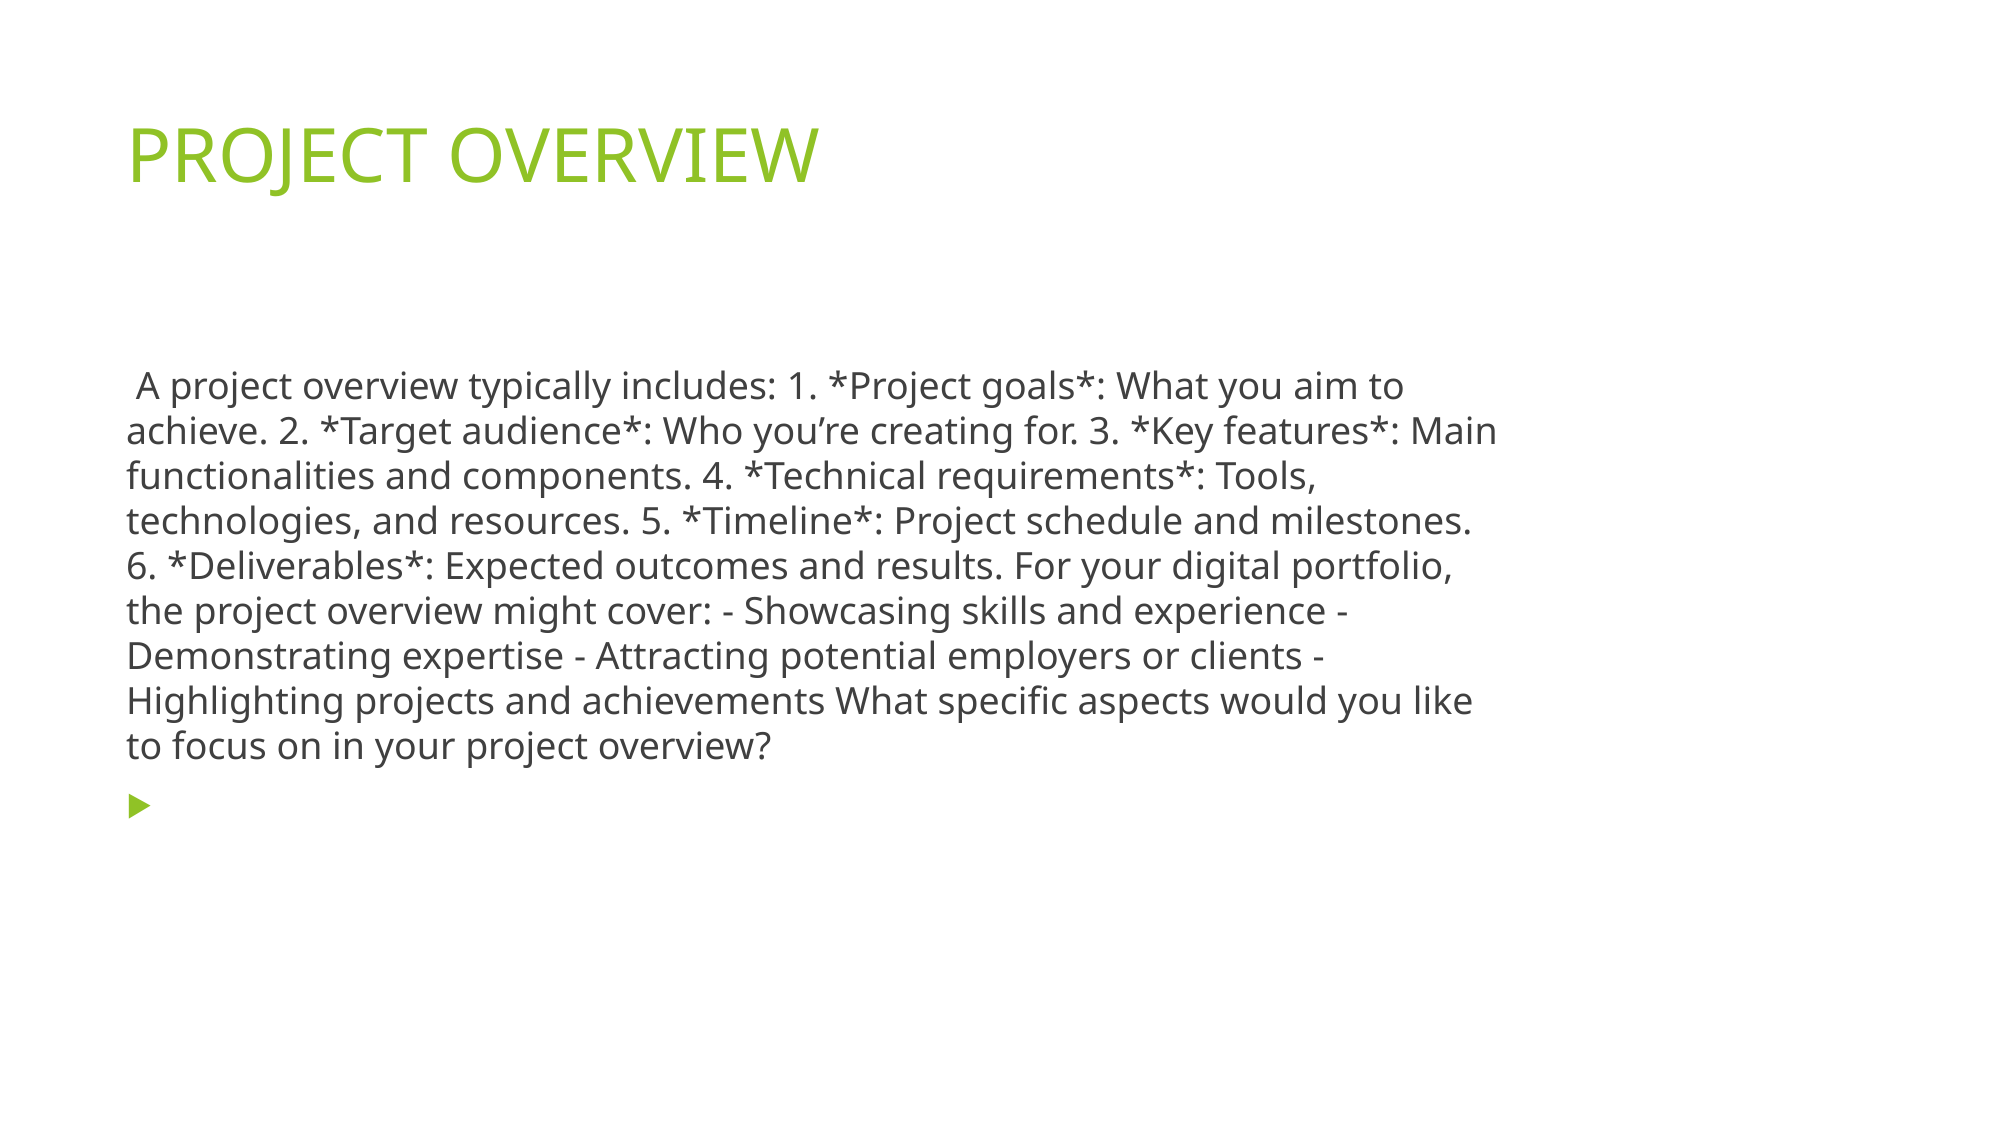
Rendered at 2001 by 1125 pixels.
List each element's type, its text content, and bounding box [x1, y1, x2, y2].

title PROJECT OVERVIEW [111, 99, 1522, 317]
list A project overview typically includes: 1. *Project goals*: What you aim to achieve. 2. *Target audience*: Who you’re creating for. 3. *Key features*: Main functionalities and components. 4. *Technical requirements*: Tools, technologies, and resources. 5. *Timeline*: Project schedule and milestones. 6. *Deliverables*: Expected outcomes and results. For your digital portfolio, the project overview might cover: - Showcasing skills and experience - Demonstrating expertise - Attracting potential employers or clients - Highlighting projects and achievements What specific aspects would you like to focus on in your project overview? [111, 354, 1522, 992]
